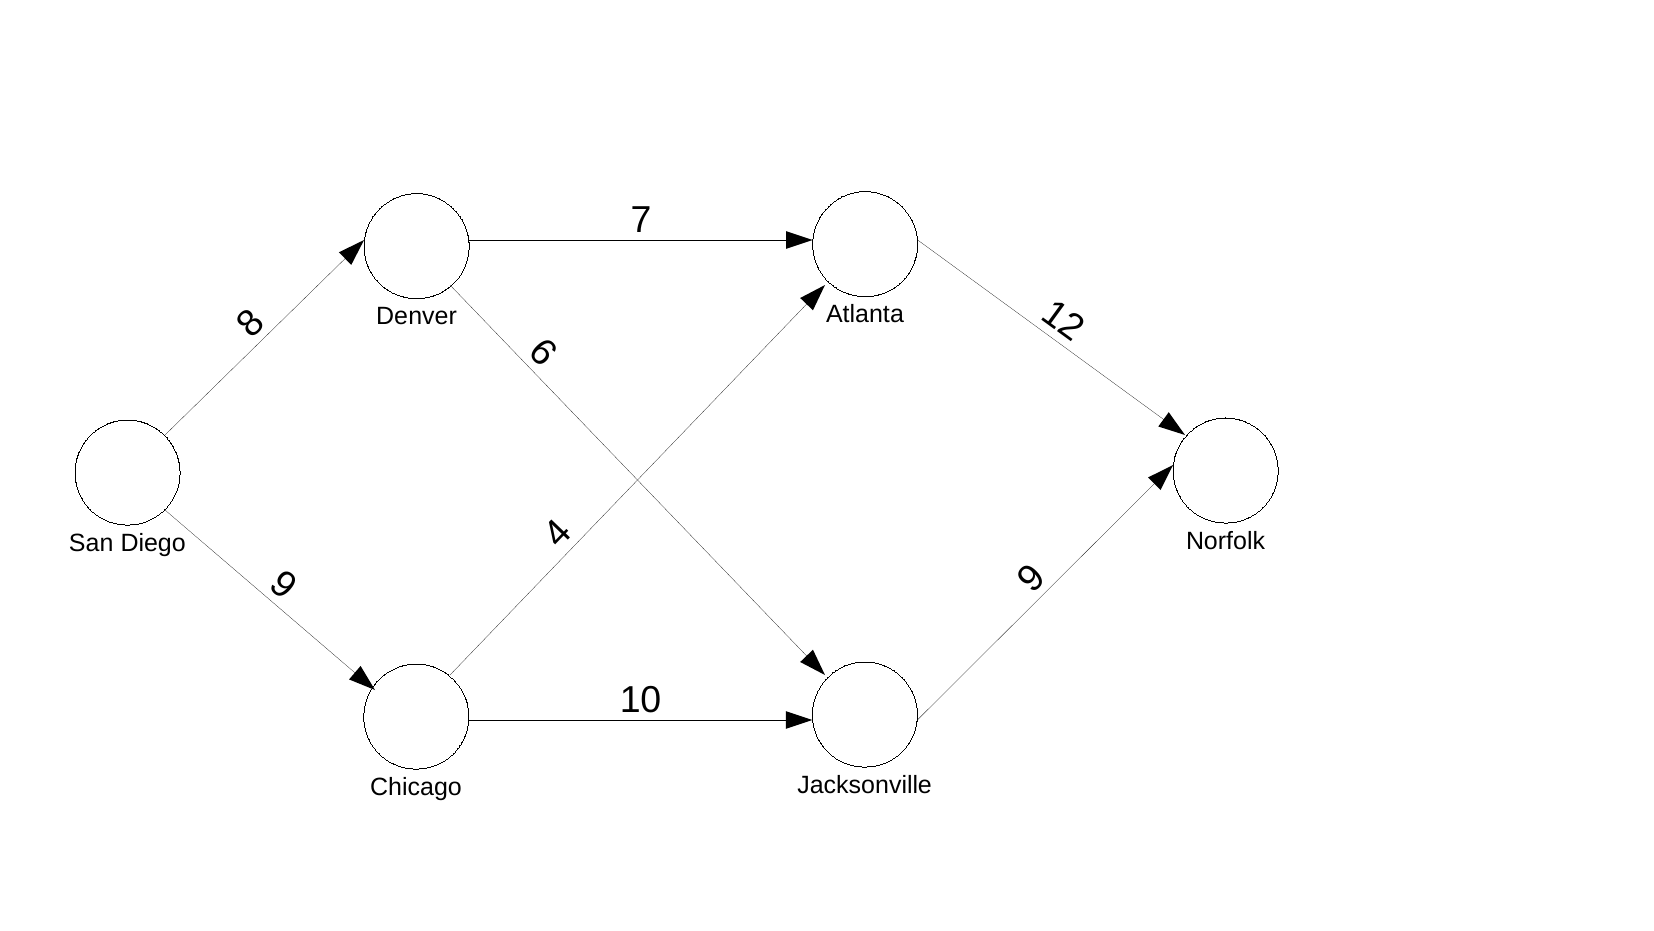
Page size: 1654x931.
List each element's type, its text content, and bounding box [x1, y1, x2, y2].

text_box Norfolk [1173, 417, 1279, 524]
text_box Denver [364, 193, 470, 299]
text_box Chicago [363, 664, 469, 770]
text_box Jacksonville [812, 662, 918, 768]
text_box Atlanta [812, 191, 918, 297]
text_box San Diego [75, 420, 181, 526]
